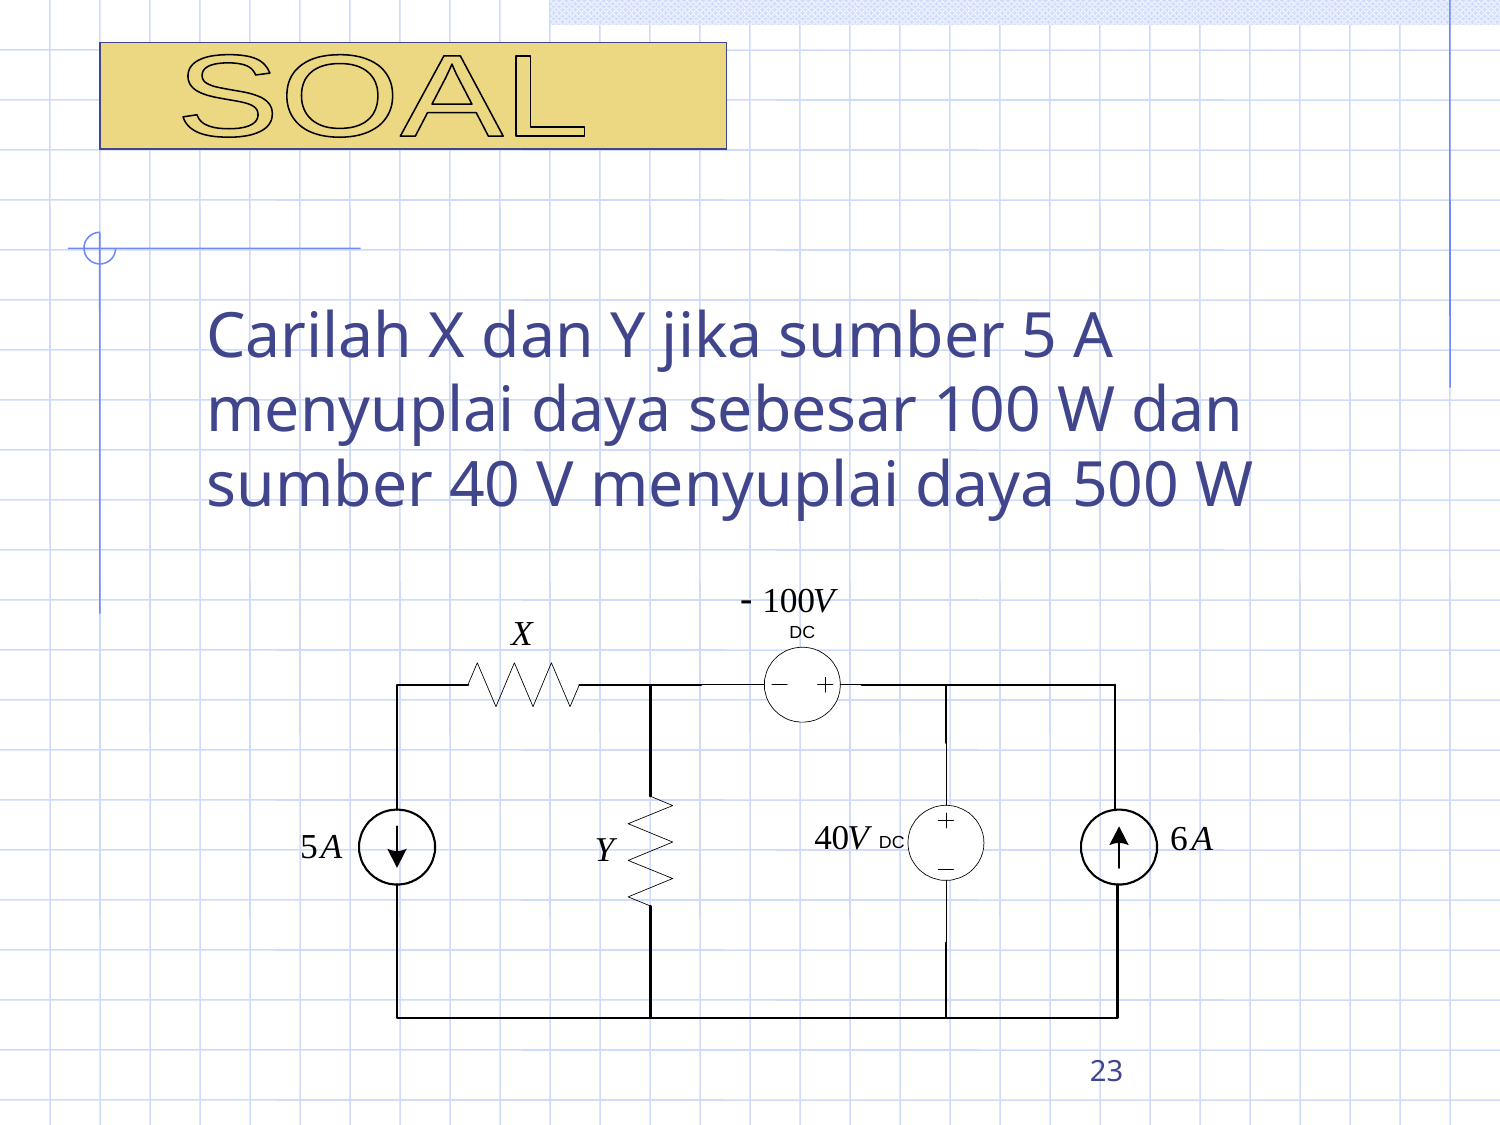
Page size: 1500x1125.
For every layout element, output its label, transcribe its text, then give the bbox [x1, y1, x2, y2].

text_box Carilah X dan Y jika sumber 5 A menyuplai daya sebesar 100 W dan sumber 40 V menyuplai daya 500 W [191, 287, 1424, 528]
text_box SOAL [516, 55, 585, 137]
text_box SOAL [400, 55, 504, 137]
text_box SOAL [286, 54, 393, 138]
chart [292, 577, 1223, 1024]
text_box [100, 43, 726, 149]
text_box SOAL [183, 54, 273, 138]
text_box [1074, 1025, 1388, 1101]
